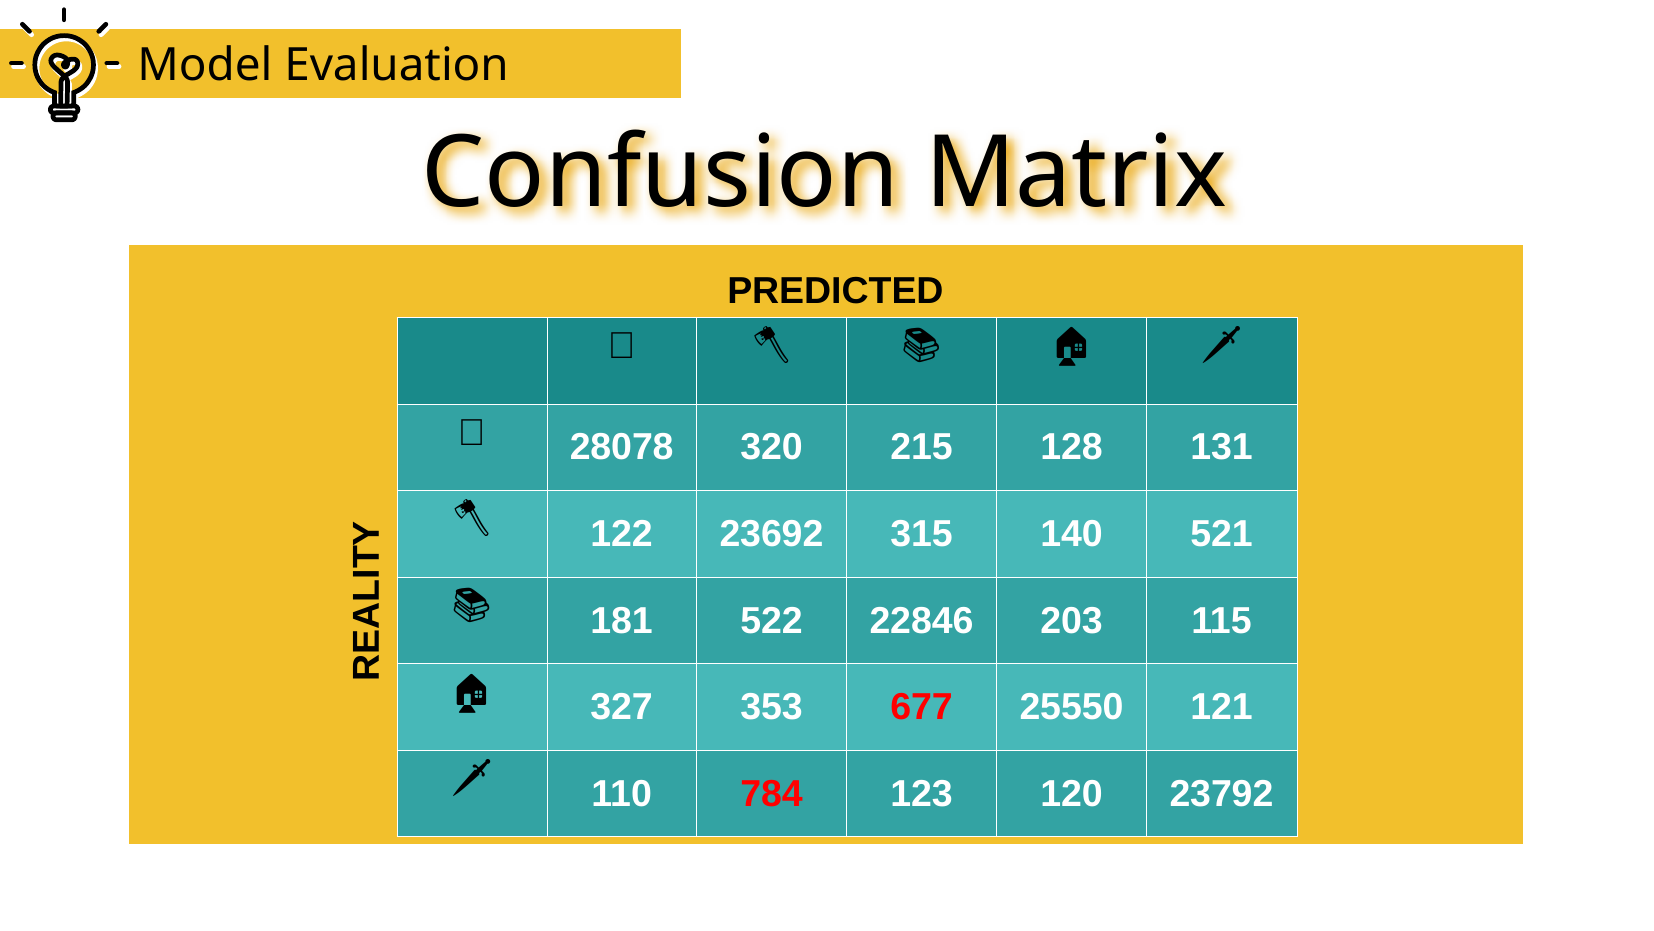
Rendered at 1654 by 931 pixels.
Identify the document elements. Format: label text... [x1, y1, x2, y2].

table_header 📚 [847, 318, 996, 404]
table_cell 22846 [847, 578, 996, 663]
table_header [398, 318, 547, 404]
table_cell 215 [847, 405, 996, 490]
table_cell 315 [847, 491, 996, 577]
table_cell 122 [548, 491, 696, 577]
table_cell 23692 [697, 491, 846, 577]
table_cell 🏠 [398, 664, 547, 750]
table_cell 121 [1147, 664, 1297, 750]
table_cell 120 [997, 751, 1146, 836]
title Model Evaluation [137, 22, 584, 102]
table_cell 353 [697, 664, 846, 750]
table_header 🍎 [548, 318, 696, 404]
table_cell 522 [697, 578, 846, 663]
table_cell 🪓 [398, 491, 547, 577]
table_header 🏠 [997, 318, 1146, 404]
table_cell 128 [997, 405, 1146, 490]
text_box REALITY [337, 505, 395, 697]
table_cell 📚 [398, 578, 547, 663]
table_cell 28078 [548, 405, 696, 490]
table_header 🪓 [697, 318, 846, 404]
table_cell 23792 [1147, 751, 1297, 836]
table_cell 115 [1147, 578, 1297, 663]
table_cell 110 [548, 751, 696, 836]
title Confusion Matrix [150, 14, 1501, 322]
text_box PREDICTED [712, 262, 959, 320]
table_cell 203 [997, 578, 1146, 663]
table_cell 784 [697, 751, 846, 836]
table_cell 🗡️ [398, 751, 547, 836]
table_cell 140 [997, 491, 1146, 577]
table_cell 25550 [997, 664, 1146, 750]
table_cell 521 [1147, 491, 1297, 577]
table_header 🗡️ [1147, 318, 1297, 404]
table_cell 🍎 [398, 405, 547, 490]
table_cell 181 [548, 578, 696, 663]
table_cell 131 [1147, 405, 1297, 490]
table_cell 320 [697, 405, 846, 490]
table_cell 123 [847, 751, 996, 836]
table_cell 327 [548, 664, 696, 750]
table_cell 677 [847, 664, 996, 750]
